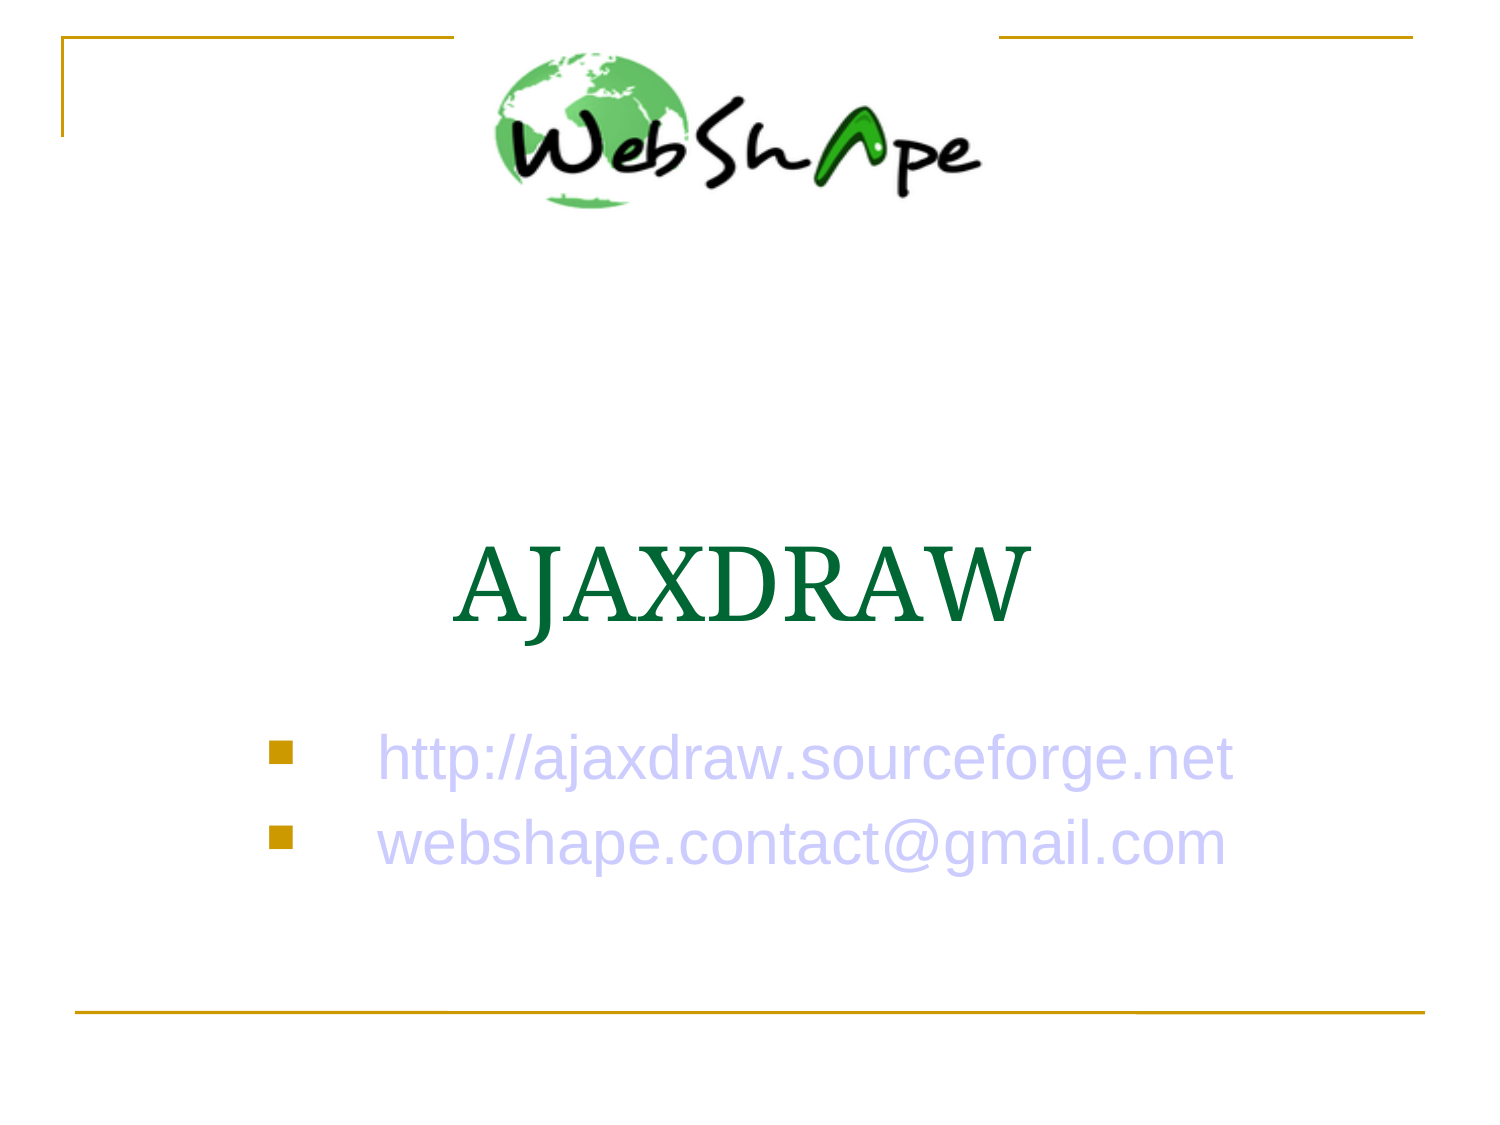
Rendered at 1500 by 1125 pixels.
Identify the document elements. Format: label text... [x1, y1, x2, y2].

list http://ajaxdraw.sourceforge.net webshape.contact@gmail.com [265, 722, 1248, 1006]
title AJAXDRAW [118, 502, 1368, 650]
picture [454, 18, 999, 246]
